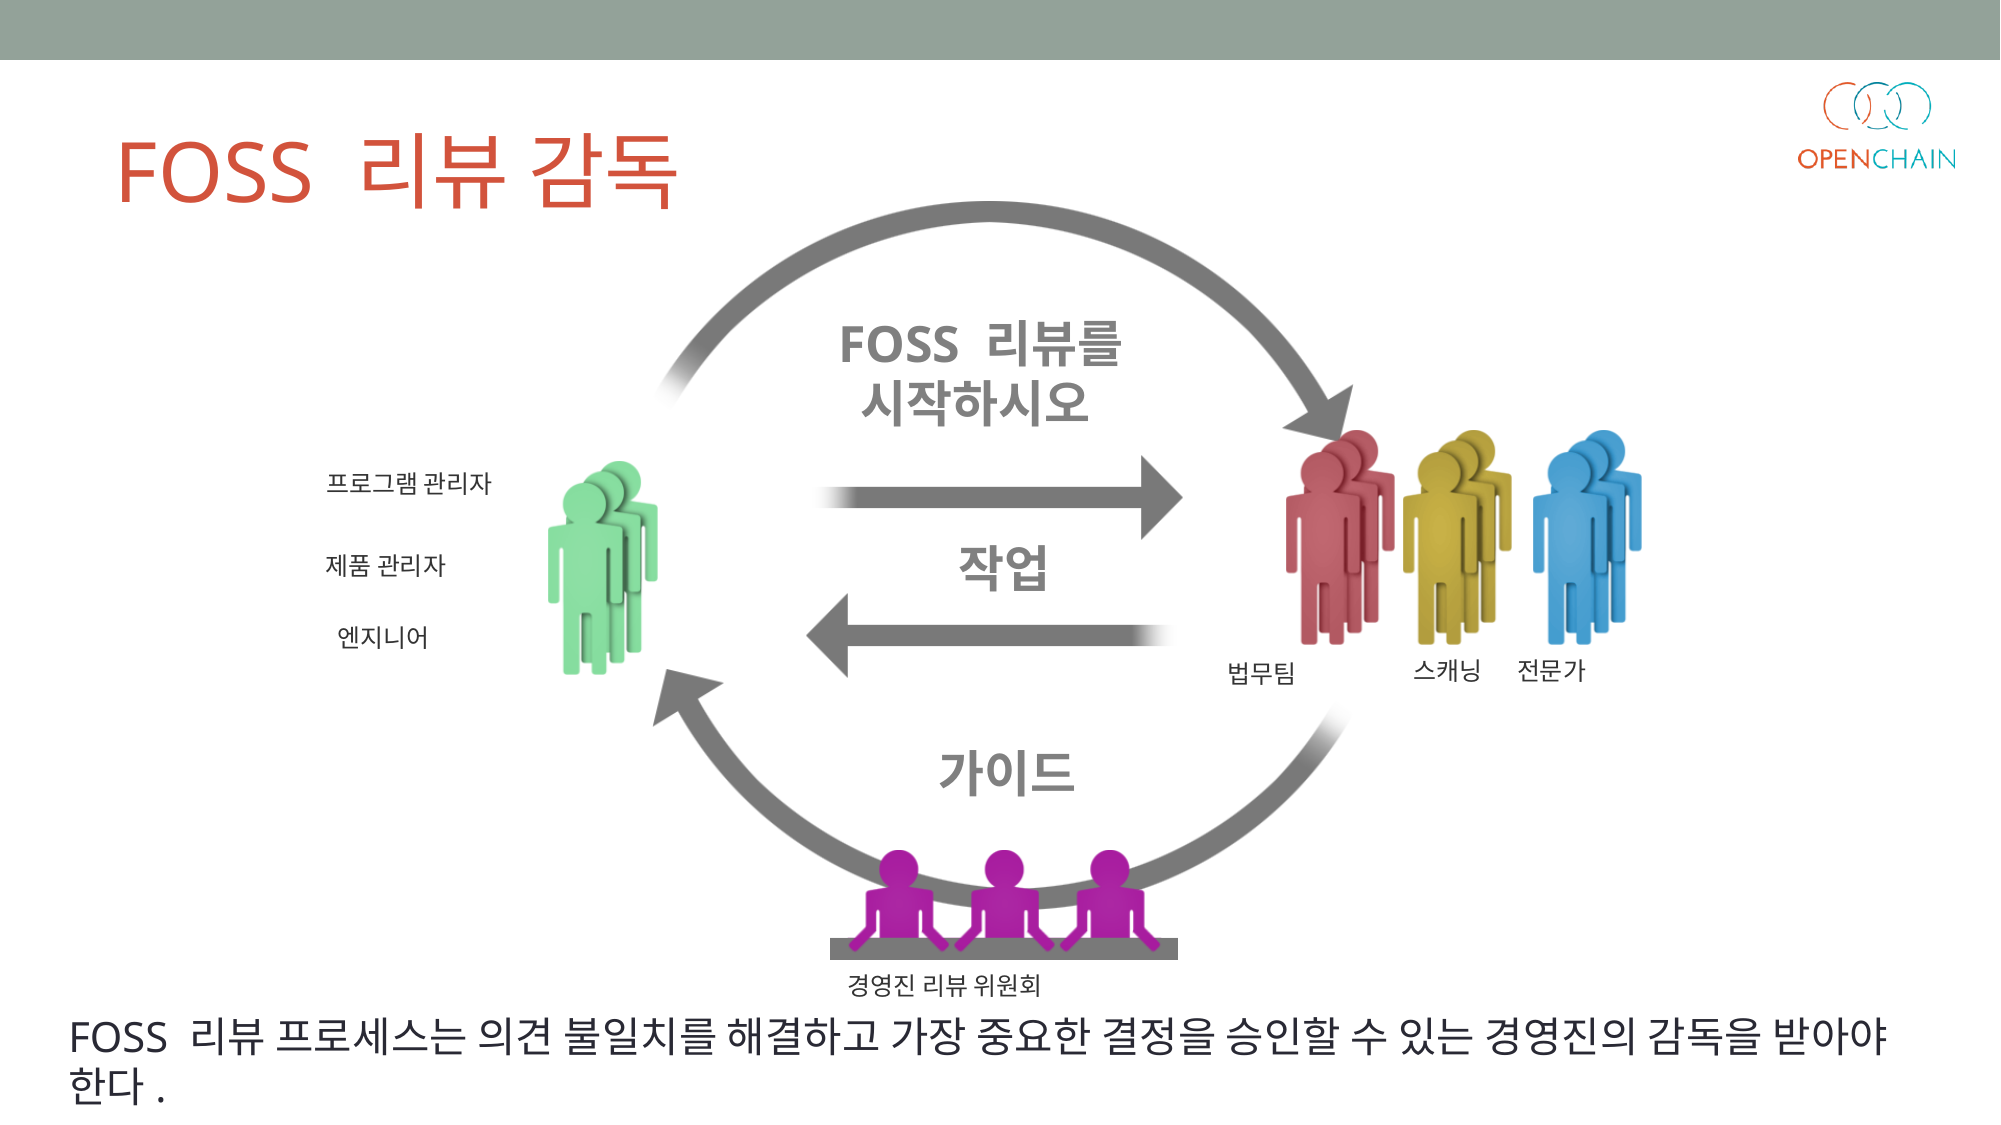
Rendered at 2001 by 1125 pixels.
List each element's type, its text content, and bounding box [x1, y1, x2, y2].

text_box FOSS 리뷰를 시작하시오 [749, 305, 1213, 442]
title FOSS 리뷰 감독 [99, 87, 1900, 251]
text_box 제품 관리자 [310, 542, 535, 588]
text_box 가이드 [885, 735, 1130, 811]
text_box 프로그램 관리자 [311, 461, 545, 507]
text_box 스캐닝 [1398, 648, 1501, 694]
picture [1533, 430, 1642, 645]
text_box 경영진 리뷰 위원회 [832, 963, 1188, 1009]
text_box 작업 [930, 530, 1080, 606]
picture [1403, 430, 1512, 645]
picture [652, 201, 1395, 645]
text_box FOSS 리뷰 프로세스는 의견 불일치를 해결하고 가장 중요한 결정을 승인할 수 있는 경영진의 감독을 받아야 한다. [53, 1002, 1927, 1118]
text_box 전문가 [1501, 648, 1655, 694]
picture [548, 461, 1354, 960]
picture [812, 455, 1183, 540]
text_box 엔지니어 [311, 614, 536, 661]
text_box 법무팀 [1212, 650, 1391, 697]
